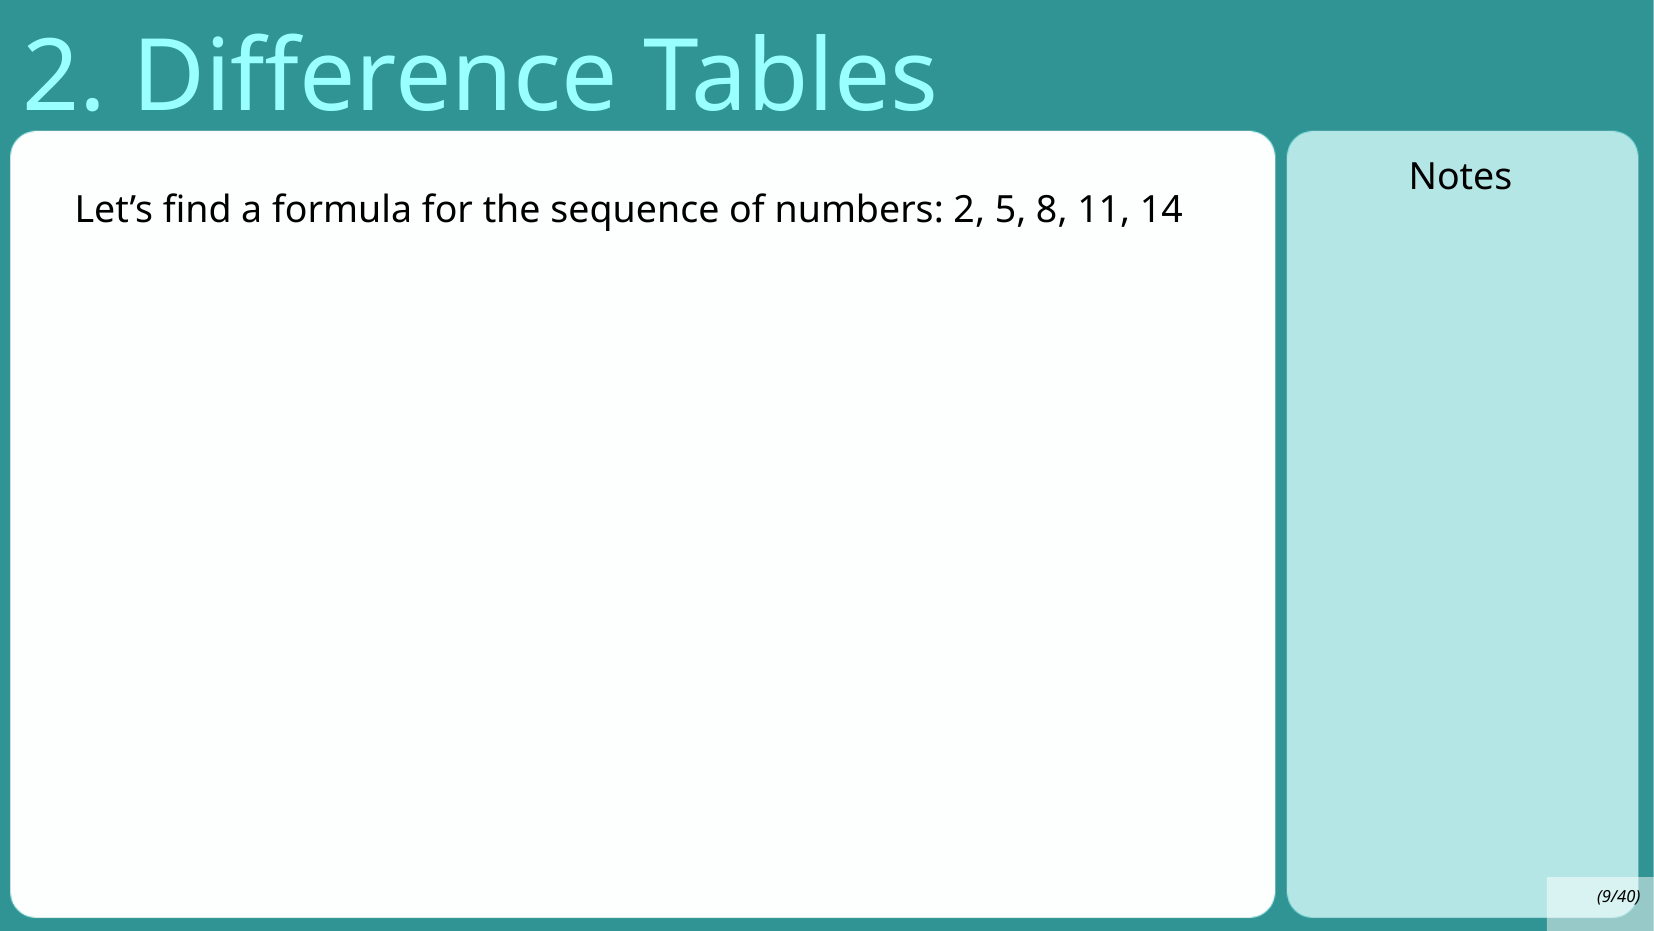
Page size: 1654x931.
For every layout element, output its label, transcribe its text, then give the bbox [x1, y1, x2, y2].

title 2. Difference Tables [22, 13, 1511, 130]
text_box Notes [1290, 141, 1631, 661]
text_box Let’s find a formula for the sequence of numbers: 2, 5, 8, 11, 14 [74, 182, 1244, 238]
picture [0, 0, 1654, 931]
text_box (<number>/40) [1546, 877, 1654, 931]
